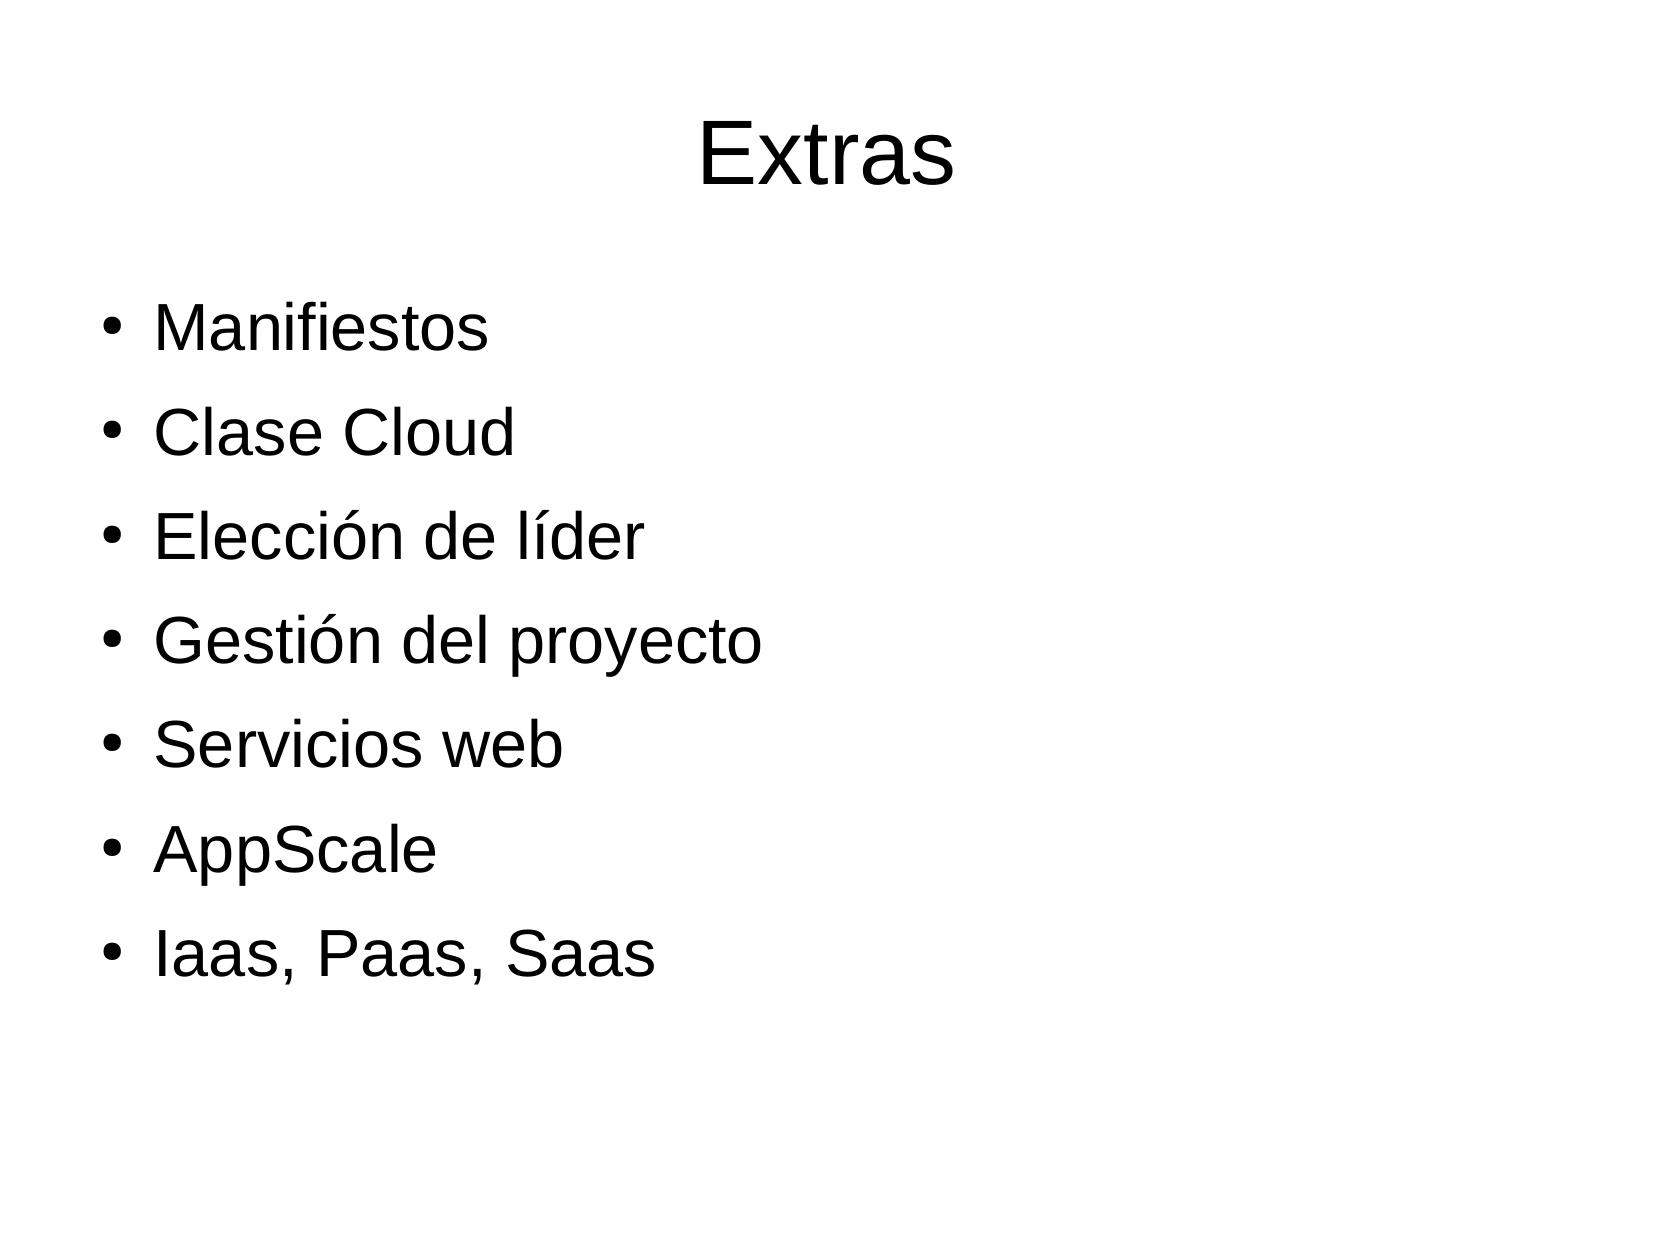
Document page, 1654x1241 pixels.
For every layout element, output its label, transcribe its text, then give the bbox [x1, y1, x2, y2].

title Extras [82, 49, 1571, 257]
list Manifiestos Clase Cloud Elección de líder Gestión del proyecto Servicios web AppScale Iaas, Paas, Saas [82, 290, 1538, 1188]
